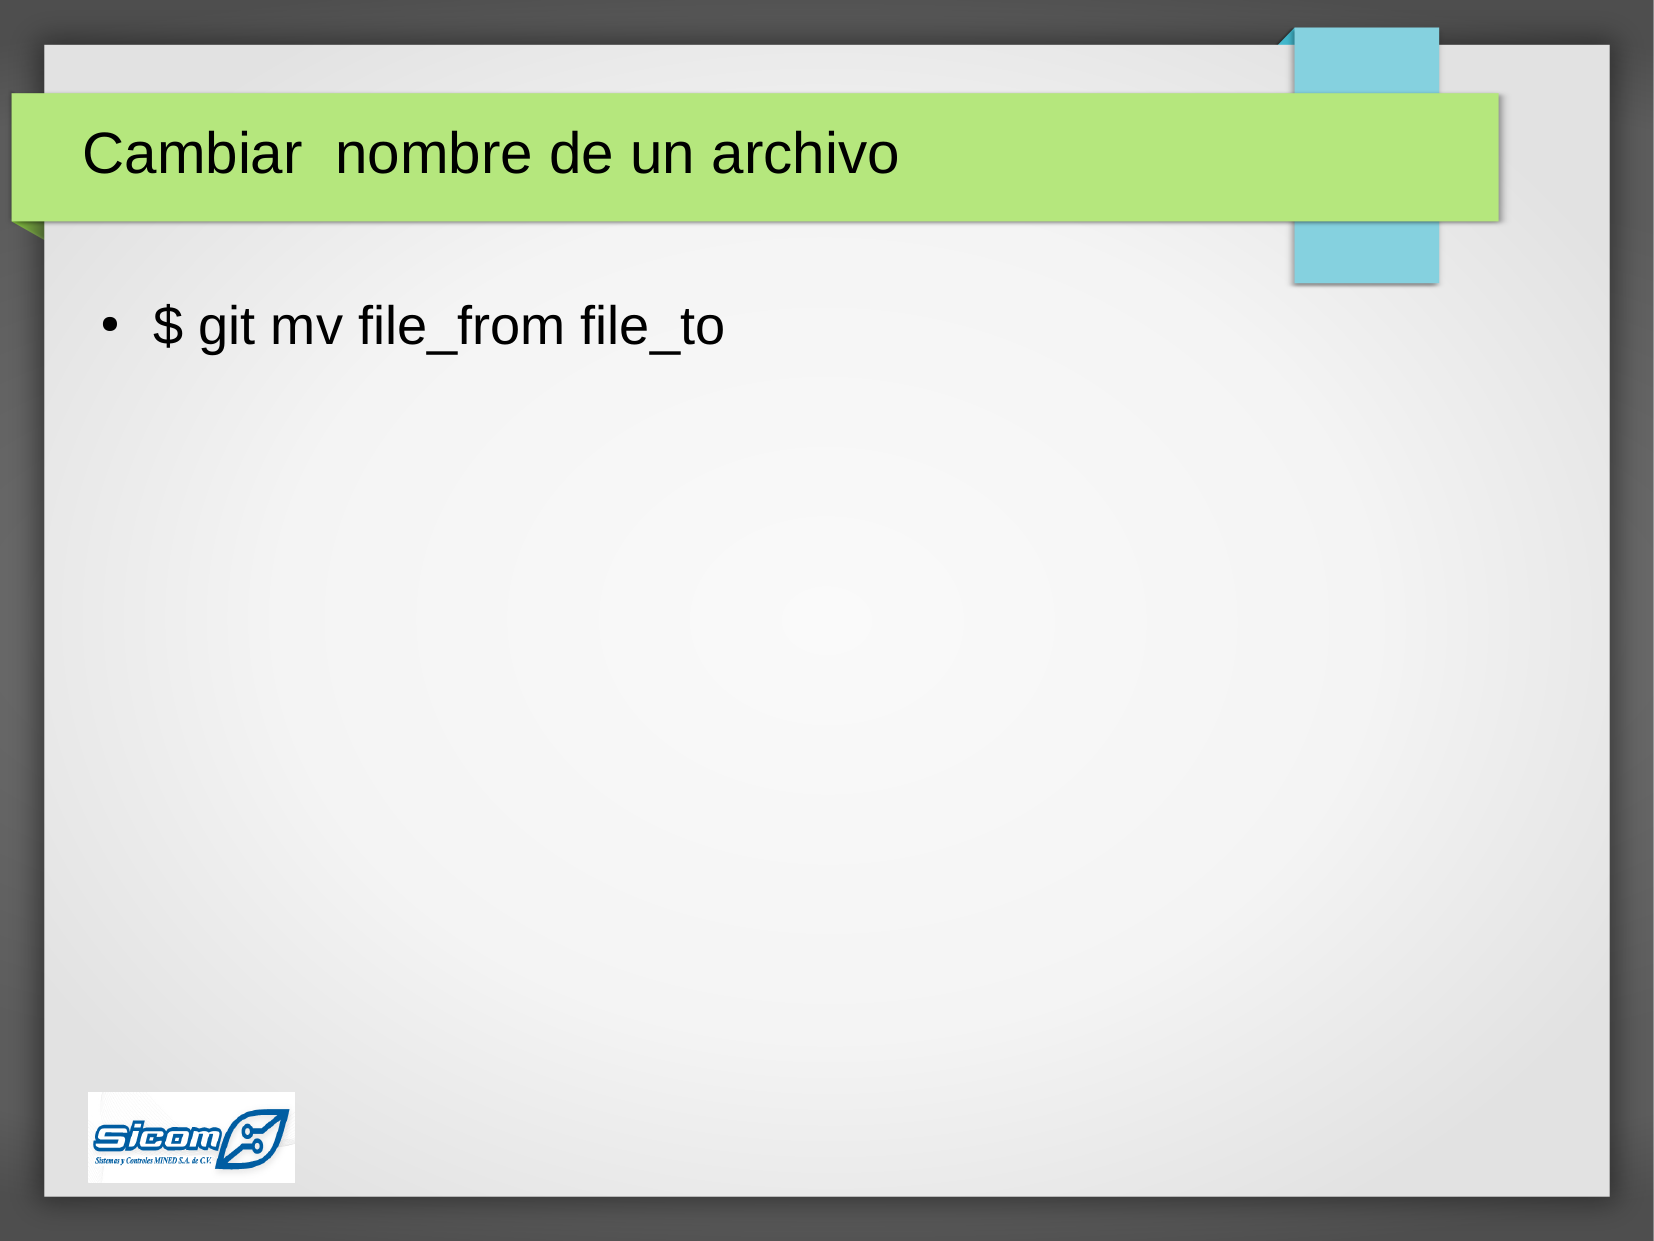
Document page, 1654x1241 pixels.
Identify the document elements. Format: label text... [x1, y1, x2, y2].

picture [0, 0, 1654, 1241]
title Cambiar nombre de un archivo [82, 94, 1264, 213]
list $ git mv file_from file_to [82, 295, 1571, 1015]
